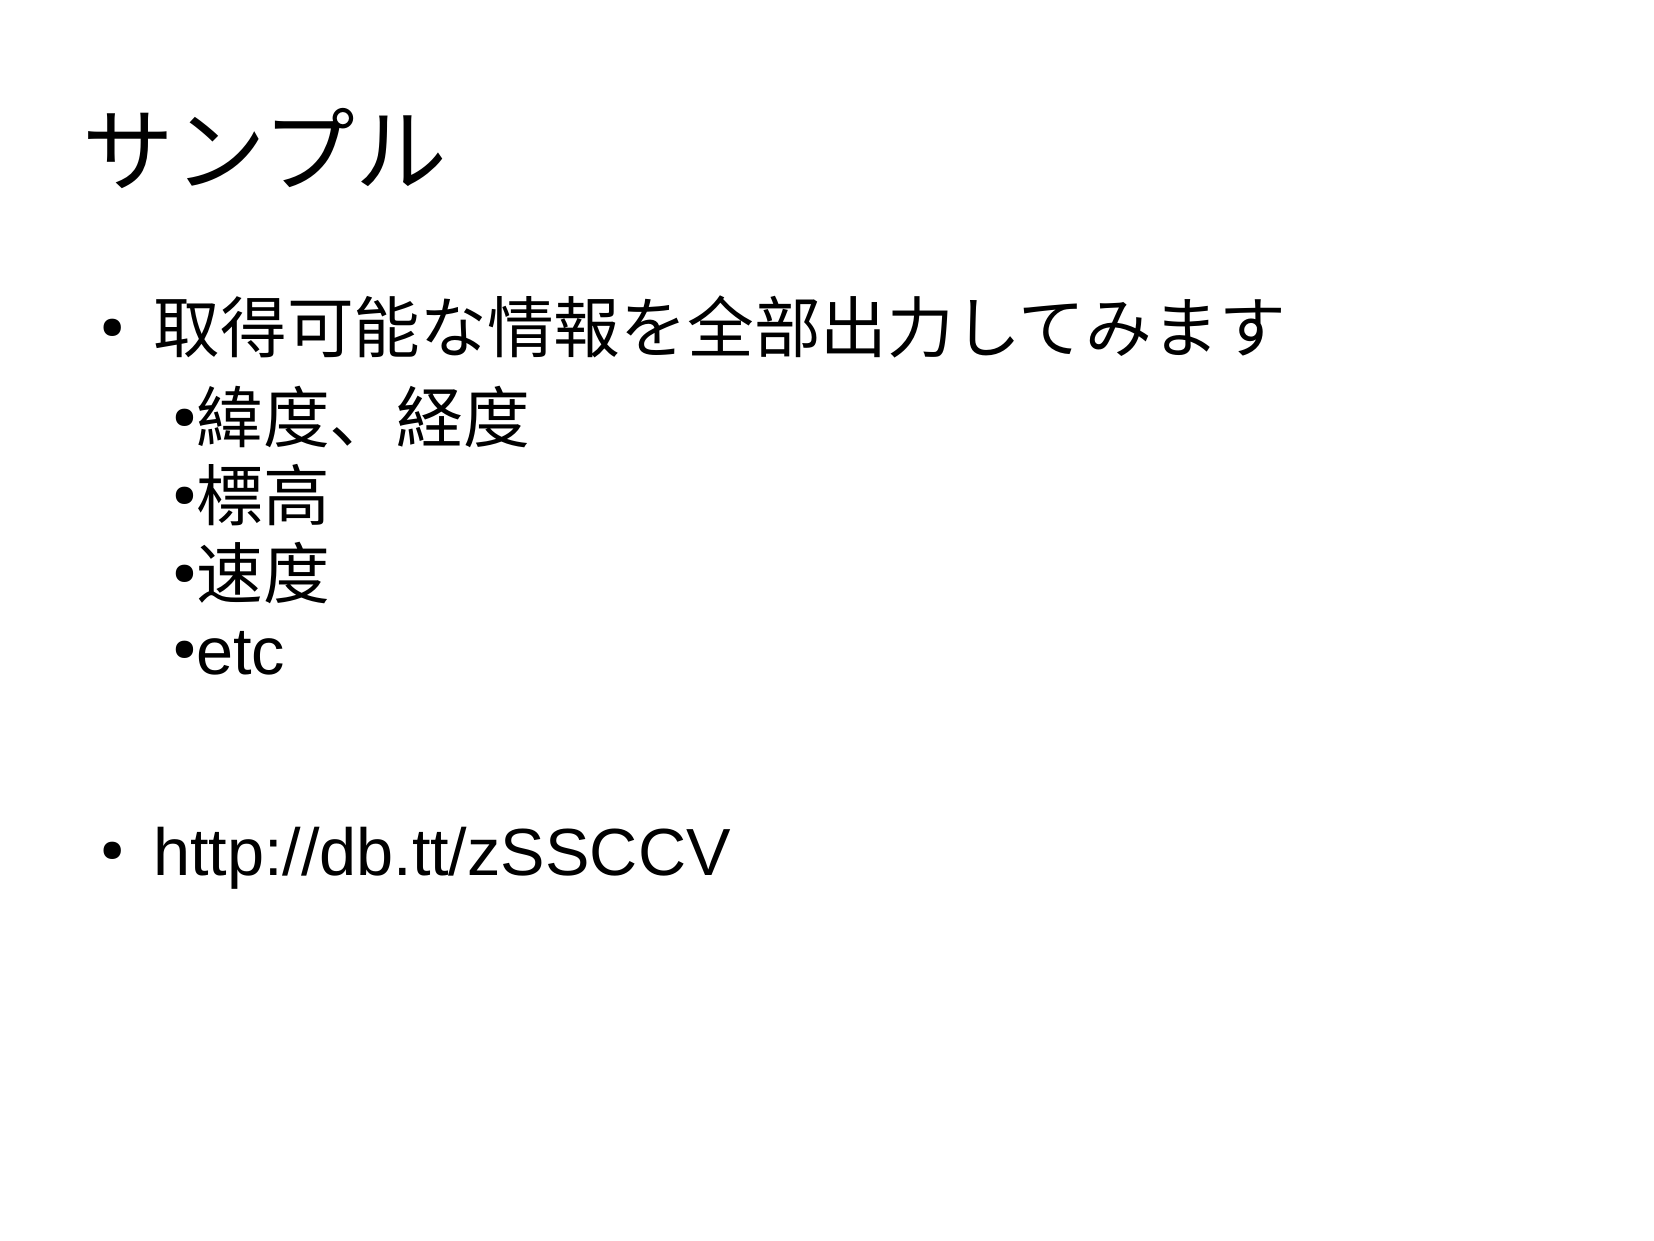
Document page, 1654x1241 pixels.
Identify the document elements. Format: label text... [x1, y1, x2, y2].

list 取得可能な情報を全部出力してみます http://db.tt/zSSCCV [82, 290, 1571, 1109]
text_box 緯度、経度 標高 速度 etc [157, 373, 544, 697]
title サンプル [82, 56, 1571, 250]
